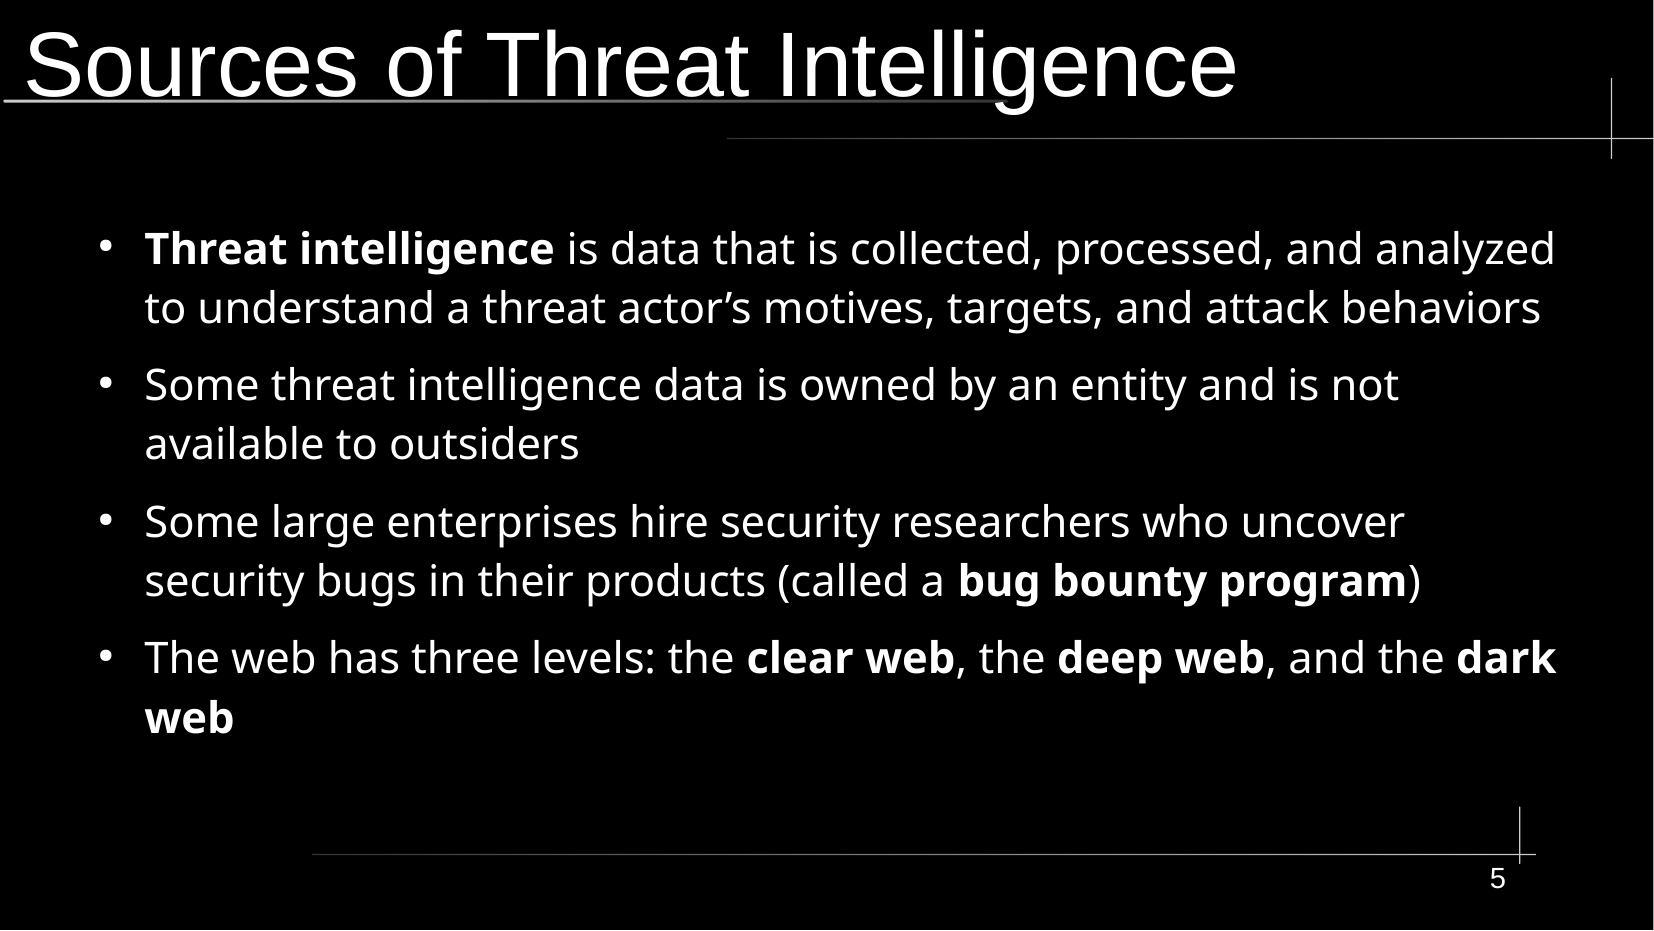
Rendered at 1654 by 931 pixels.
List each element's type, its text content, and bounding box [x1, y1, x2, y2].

list Threat intelligence is data that is collected, processed, and analyzed to understand a threat actor’s motives, targets, and attack behaviors Some threat intelligence data is owned by an entity and is not available to outsiders Some large enterprises hire security researchers who uncover security bugs in their products (called a bug bounty program) The web has three levels: the clear web, the deep web, and the dark web [82, 217, 1571, 758]
title Sources of Threat Intelligence [23, 11, 1589, 119]
